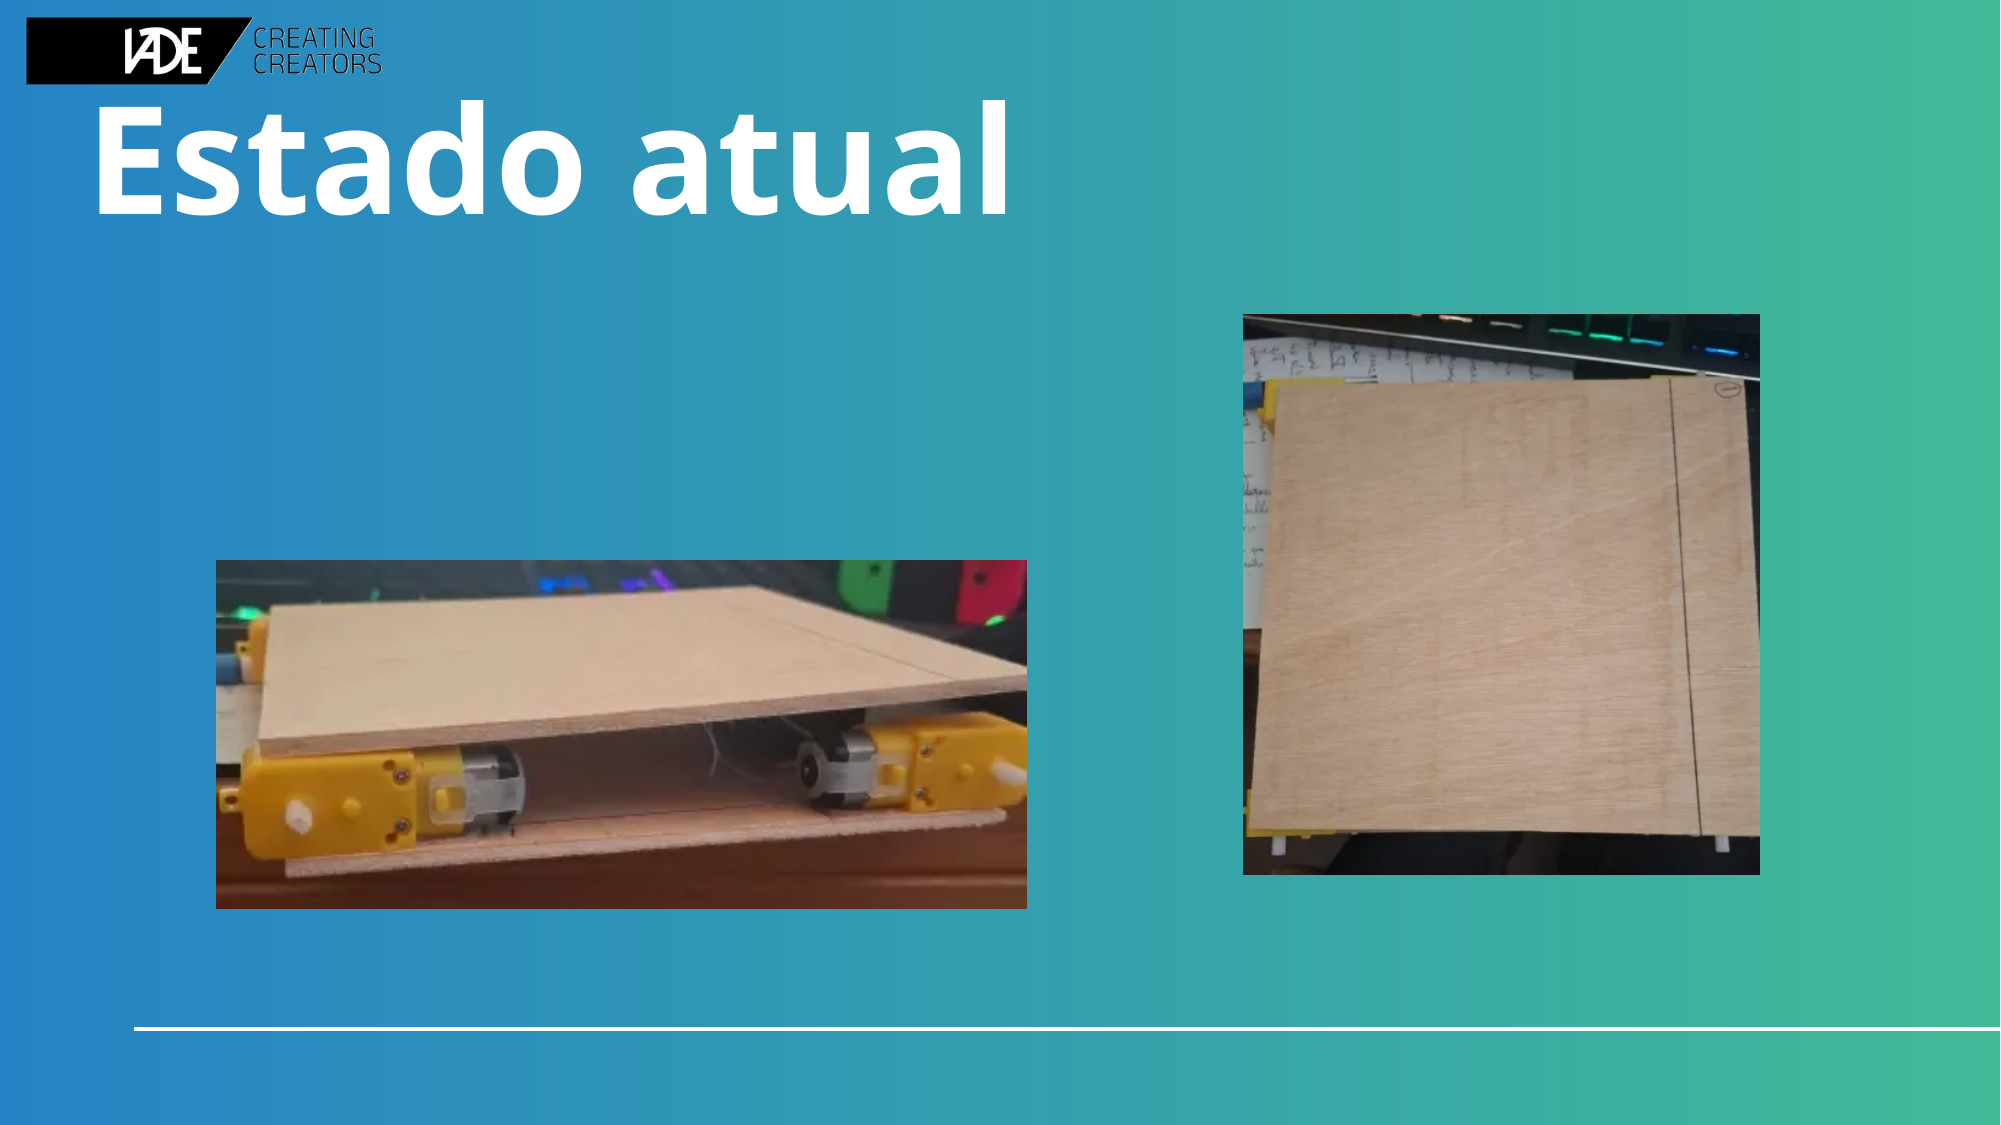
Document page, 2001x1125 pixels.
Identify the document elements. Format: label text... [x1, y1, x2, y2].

text_box [0, 0, 2000, 1125]
picture [1243, 314, 1760, 875]
picture [216, 560, 1027, 909]
title Estado atual [71, 0, 1408, 255]
picture [21, 15, 391, 85]
